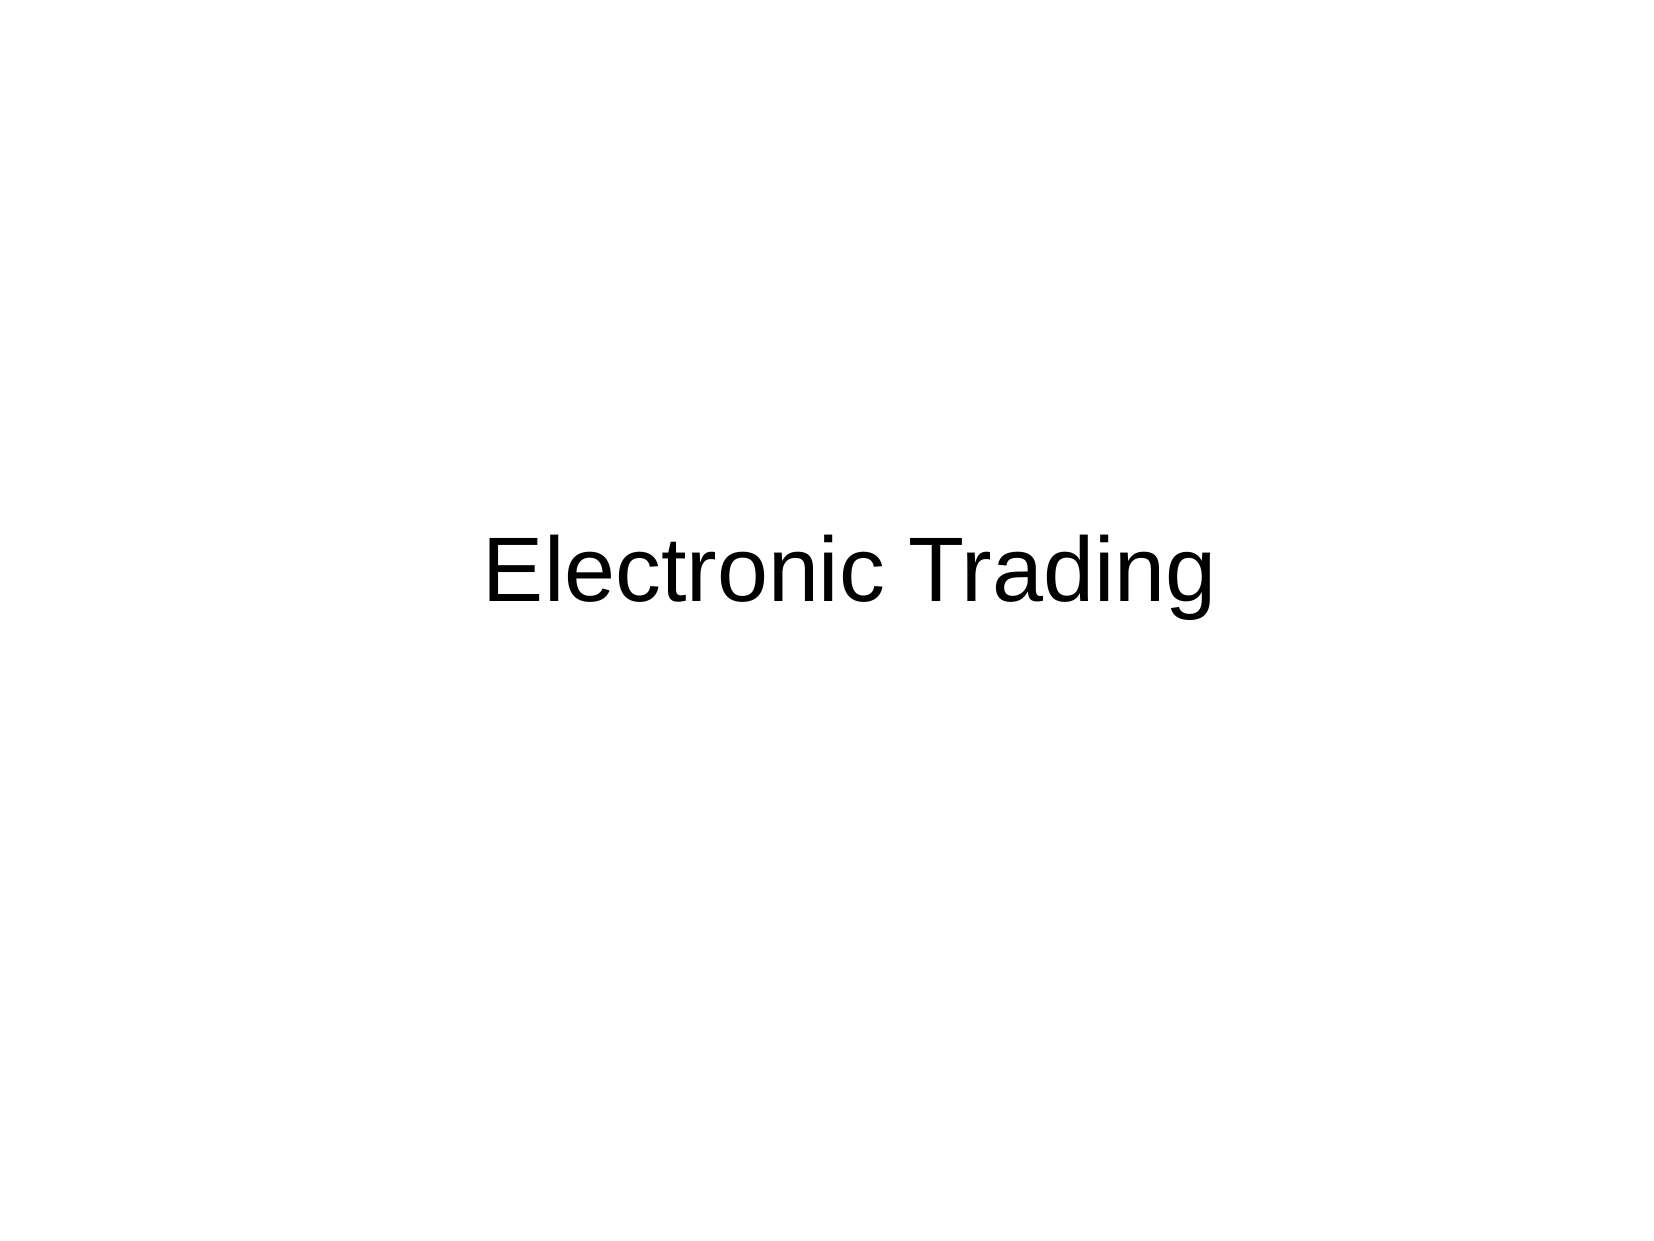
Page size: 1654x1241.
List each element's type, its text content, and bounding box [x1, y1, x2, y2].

title Electronic Trading [106, 466, 1595, 674]
